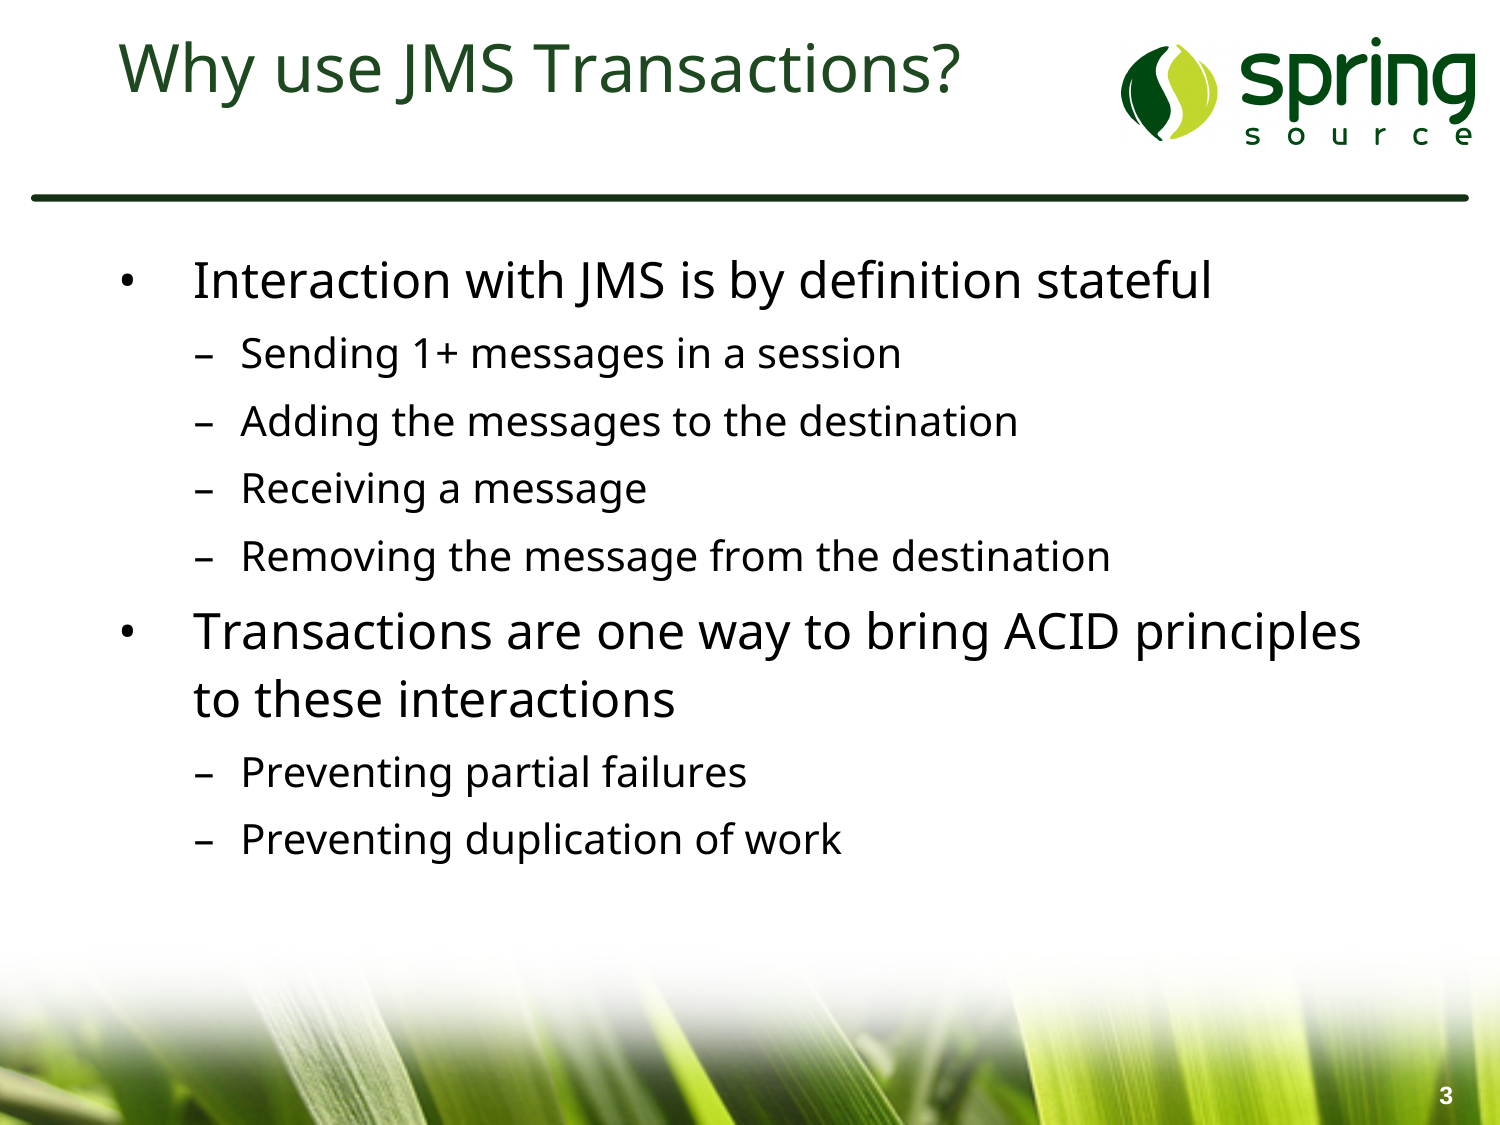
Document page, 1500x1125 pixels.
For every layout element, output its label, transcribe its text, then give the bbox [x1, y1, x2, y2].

list Interaction with JMS is by definition stateful Sending 1+ messages in a session Adding the messages to the destination Receiving a message Removing the message from the destination Transactions are one way to bring ACID principles to these interactions Preventing partial failures Preventing duplication of work [103, 237, 1395, 901]
picture [0, 944, 1500, 1125]
title Why use JMS Transactions? [103, 13, 1136, 177]
picture [1136, 37, 1475, 145]
